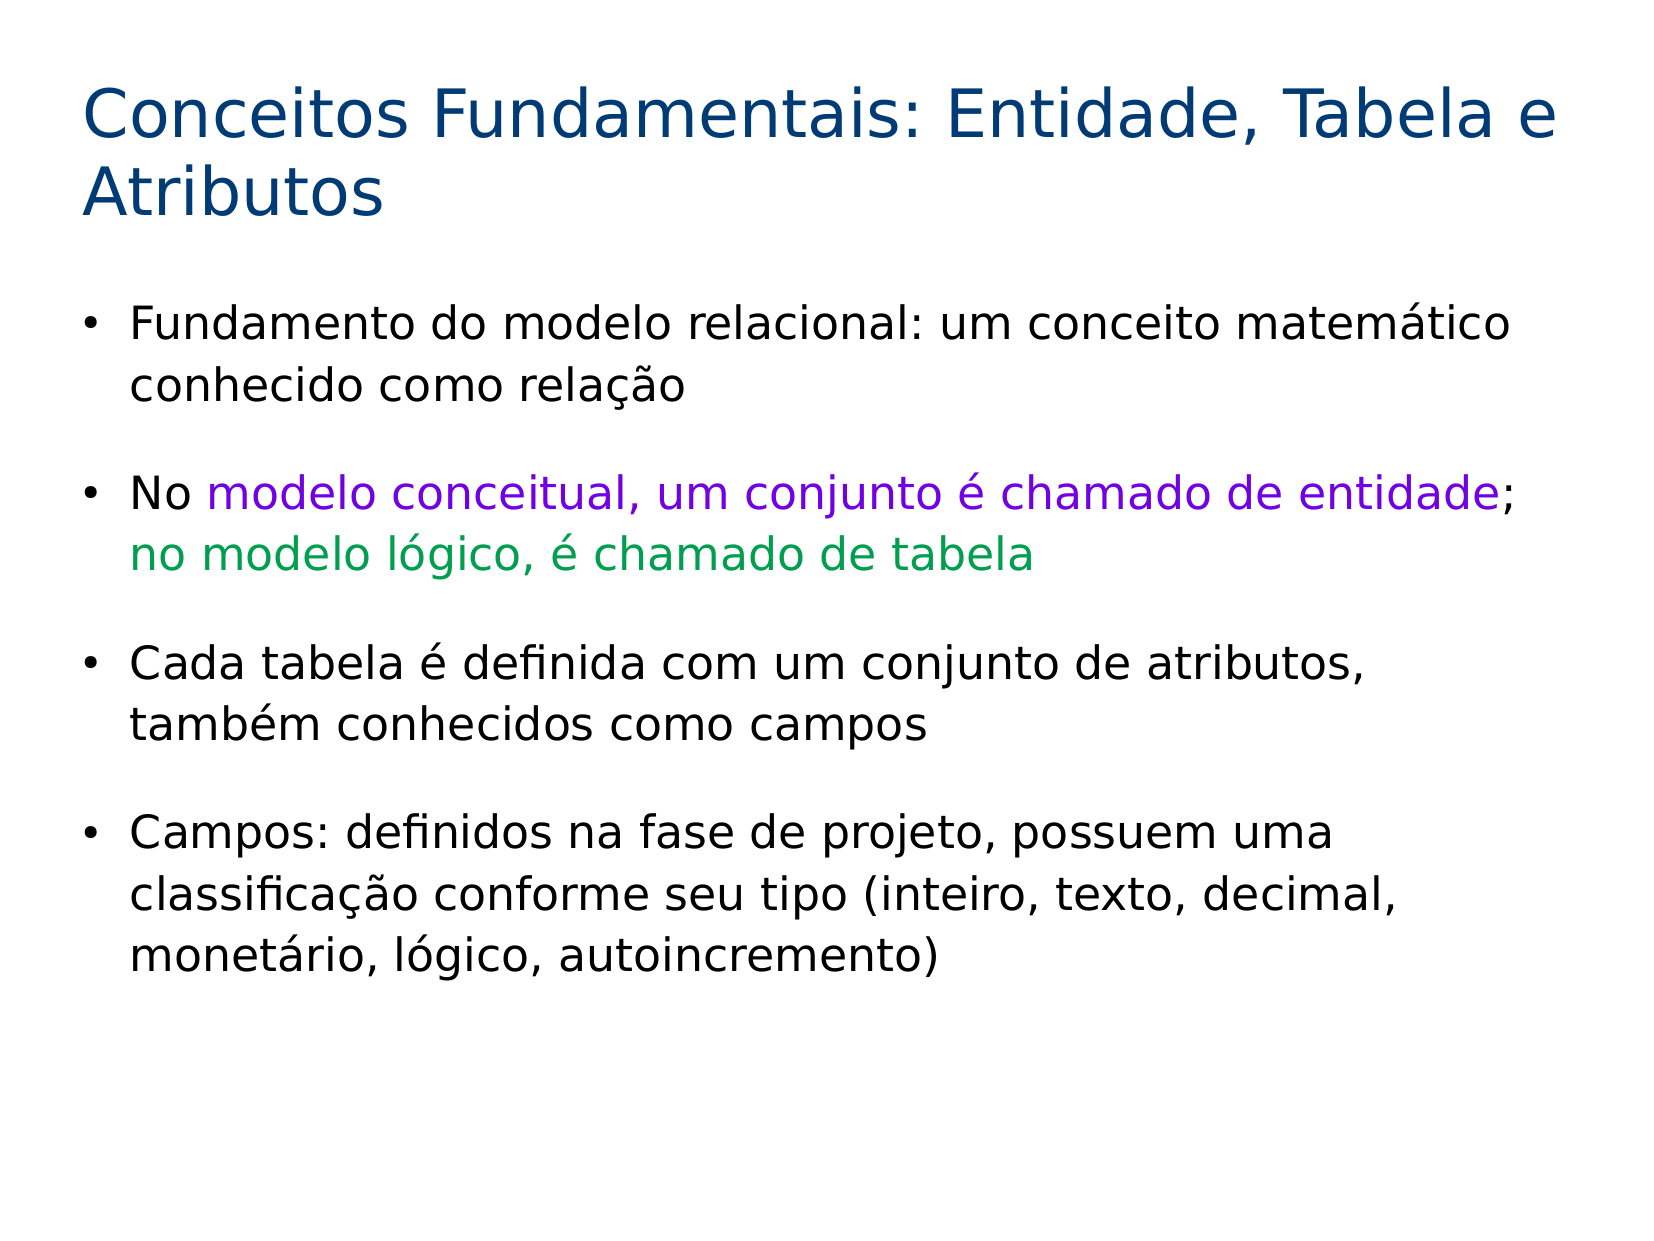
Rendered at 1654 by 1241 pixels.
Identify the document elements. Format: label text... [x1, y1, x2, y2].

list Fundamento do modelo relacional: um conceito matemático conhecido como relação No modelo conceitual, um conjunto é chamado de entidade; no modelo lógico, é chamado de tabela Cada tabela é definida com um conjunto de atributos, também conhecidos como campos Campos: definidos na fase de projeto, possuem uma classificação conforme seu tipo (inteiro, texto, decimal, monetário, lógico, autoincremento) [82, 289, 1571, 1108]
title Conceitos Fundamentais: Entidade, Tabela e Atributos [82, 75, 1571, 231]
